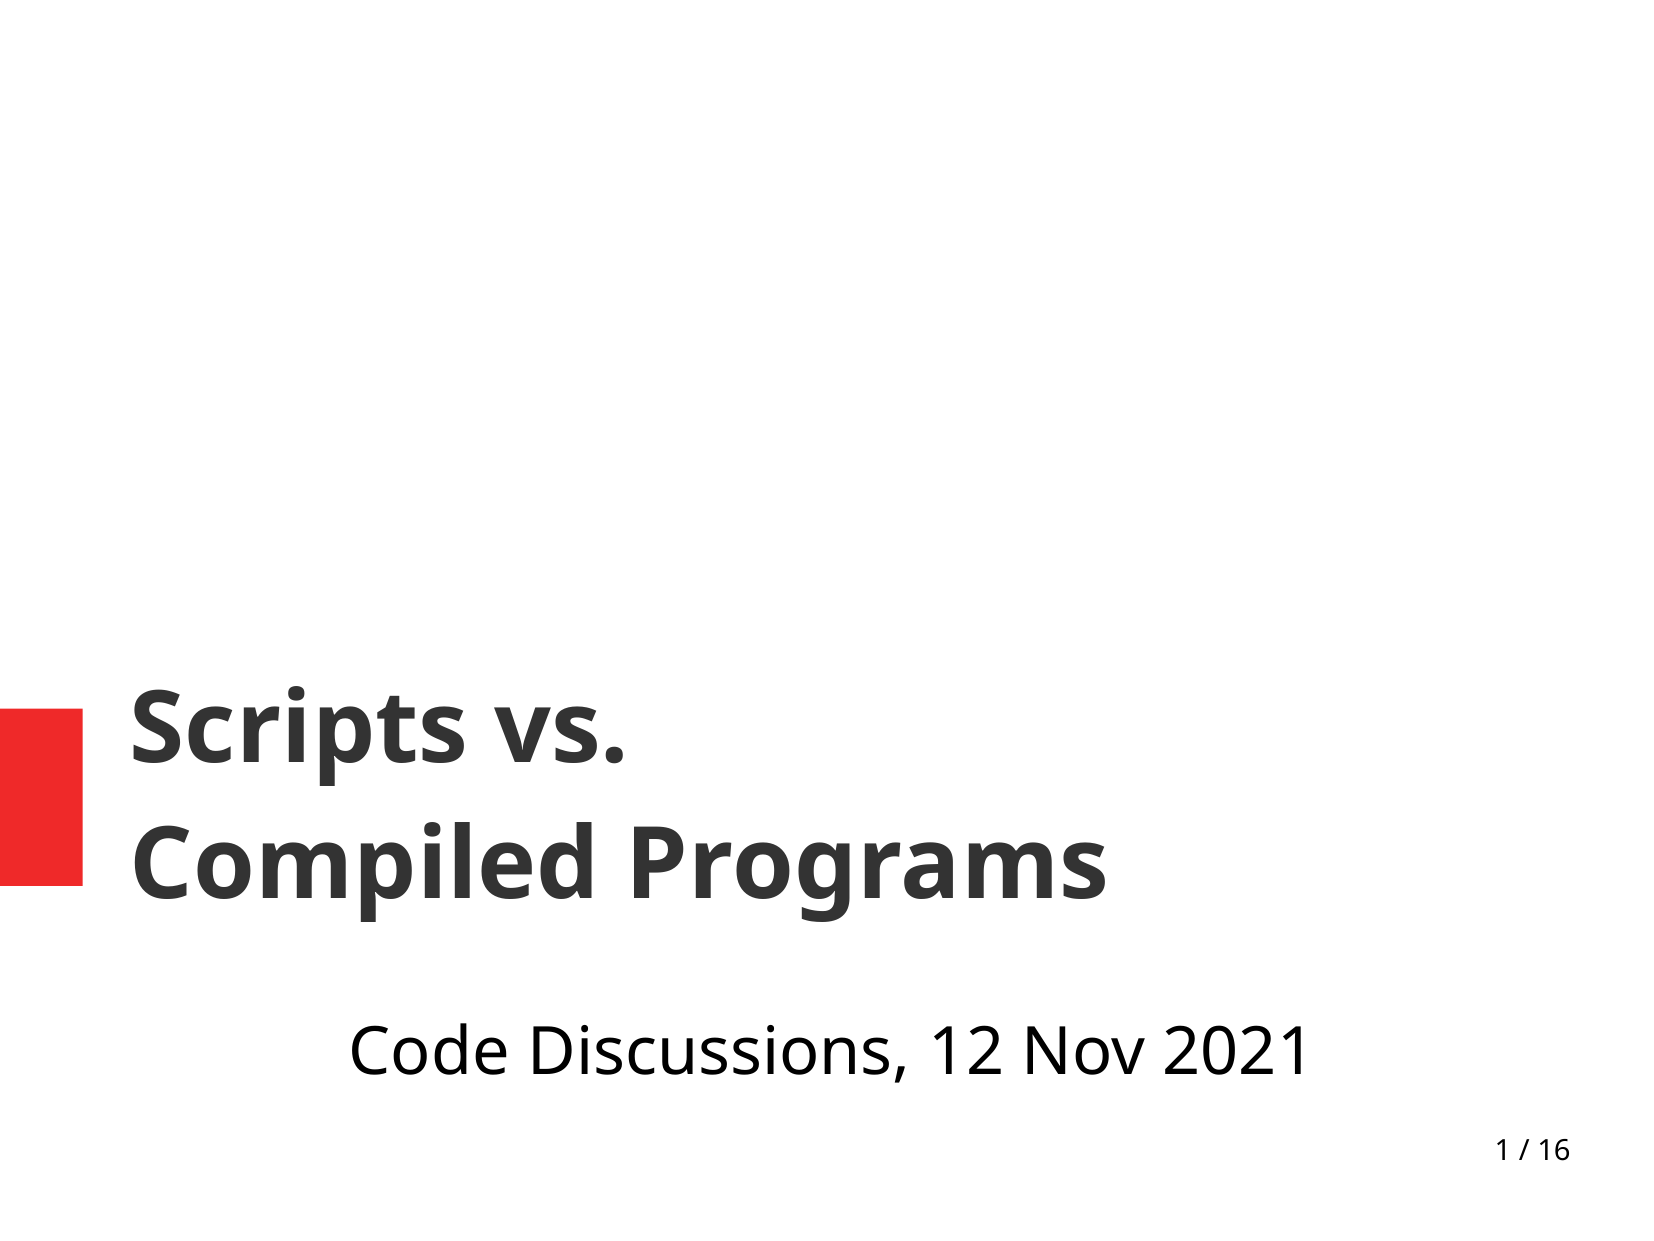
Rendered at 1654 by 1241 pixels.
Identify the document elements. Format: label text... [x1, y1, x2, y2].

subtitle Code Discussions, 12 Nov 2021 [129, 968, 1536, 1130]
title Scripts vs. Compiled Programs [129, 655, 1536, 928]
